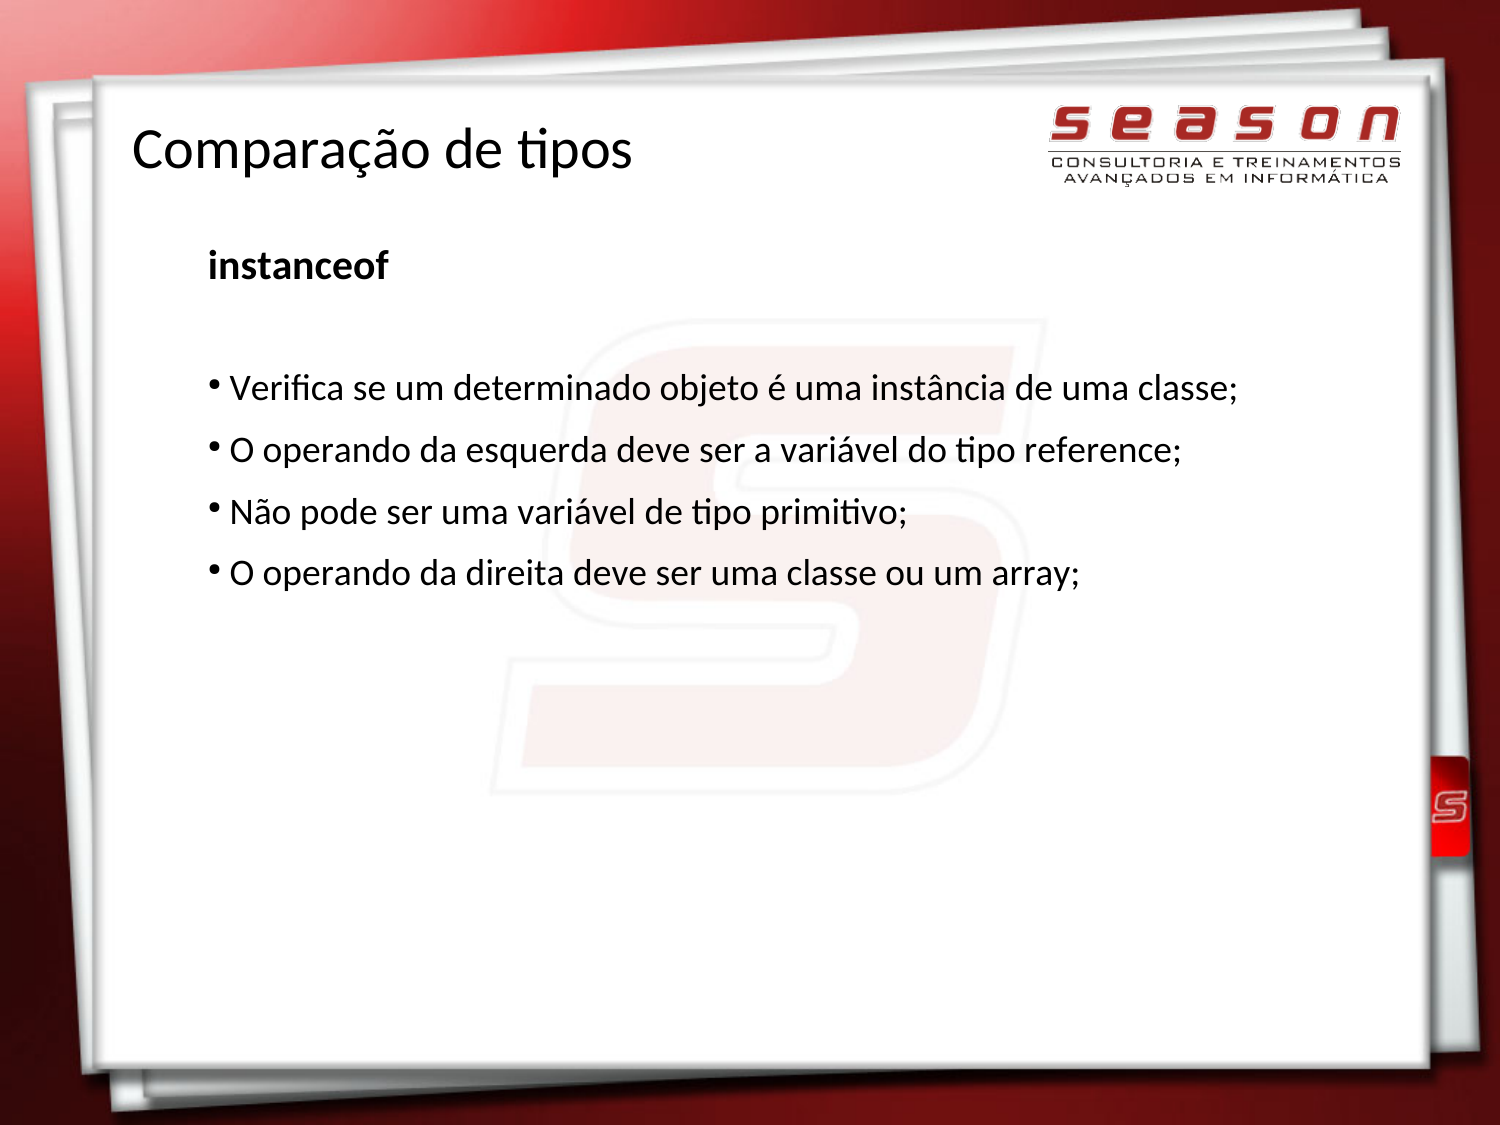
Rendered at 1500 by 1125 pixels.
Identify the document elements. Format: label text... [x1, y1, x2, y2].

text_box Verifica se um determinado objeto é uma instância de uma classe; O operando da esquerda deve ser a variável do tipo reference; Não pode ser uma variável de tipo primitivo; O operando da direita deve ser uma classe ou um array; [207, 318, 1328, 639]
picture [0, 0, 1500, 1125]
text_box instanceof [207, 231, 1328, 296]
title Comparação de tipos [118, 33, 1394, 257]
